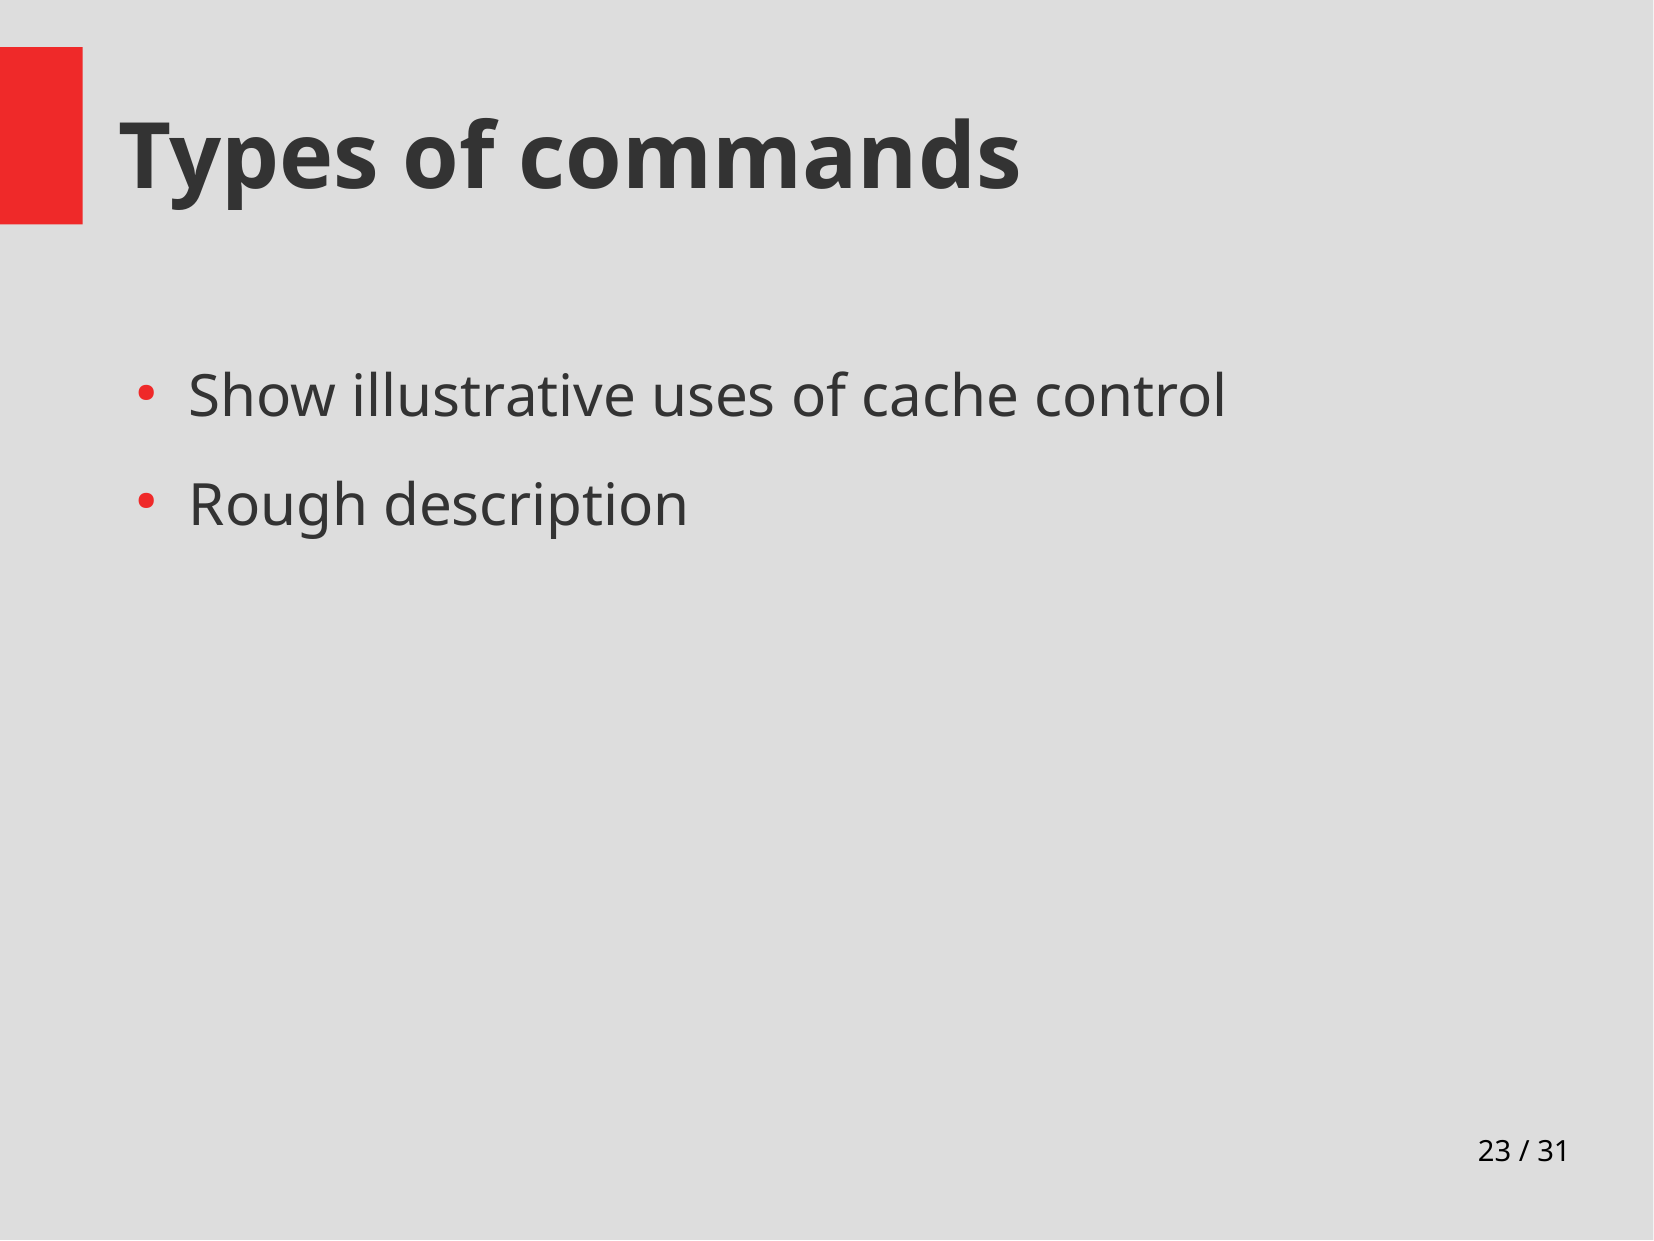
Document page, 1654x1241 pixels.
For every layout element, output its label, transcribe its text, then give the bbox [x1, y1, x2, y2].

list Show illustrative uses of cache control Rough description [118, 354, 1536, 1074]
title Types of commands [118, 49, 1571, 257]
